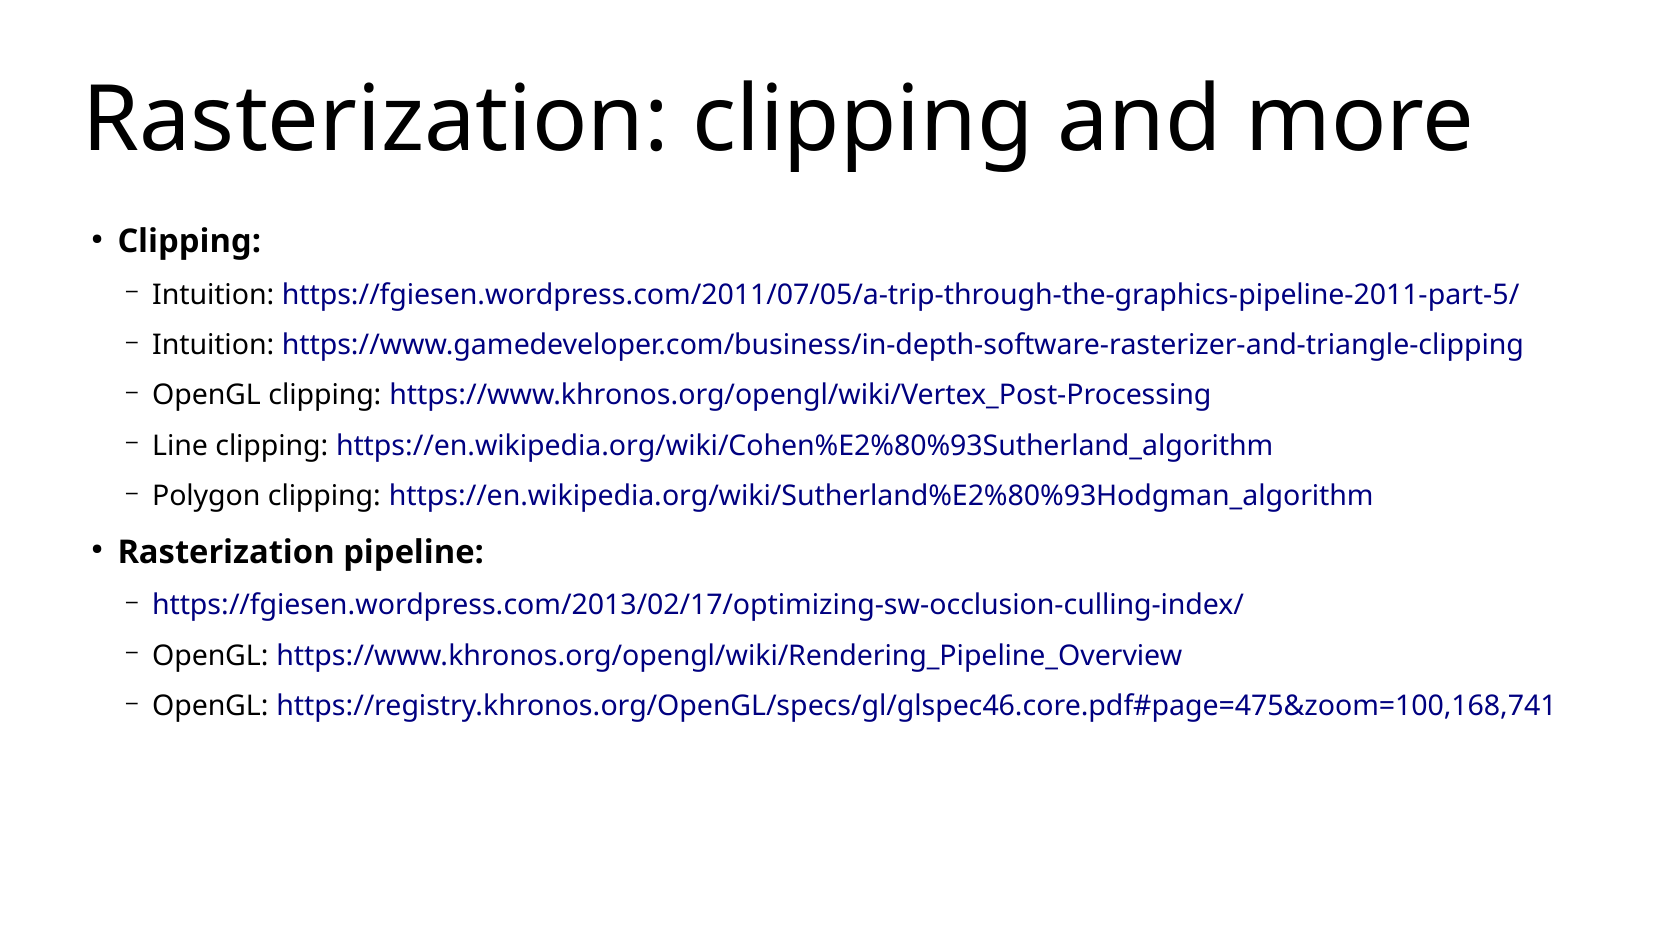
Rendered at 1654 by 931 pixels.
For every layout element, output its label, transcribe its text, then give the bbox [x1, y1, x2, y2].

title Rasterization: clipping and more [82, 37, 1571, 193]
list Clipping: Intuition: https://fgiesen.wordpress.com/2011/07/05/a-trip-through-the-graphics-pipeline-2011-part-5/ Intuition: https://www.gamedeveloper.com/business/in-depth-software-rasterizer-and-triangle-clipping OpenGL clipping: https://www.khronos.org/opengl/wiki/Vertex_Post-Processing Line clipping: https://en.wikipedia.org/wiki/Cohen%E2%80%93Sutherland_algorithm Polygon clipping: https://en.wikipedia.org/wiki/Sutherland%E2%80%93Hodgman_algorithm Rasterization pipeline: https://fgiesen.wordpress.com/2013/02/17/optimizing-sw-occlusion-culling-index/ OpenGL: https://www.khronos.org/opengl/wiki/Rendering_Pipeline_Overview OpenGL: https://registry.khronos.org/OpenGL/specs/gl/glspec46.core.pdf#page=475&zoom=100,168,741 [82, 217, 1571, 766]
